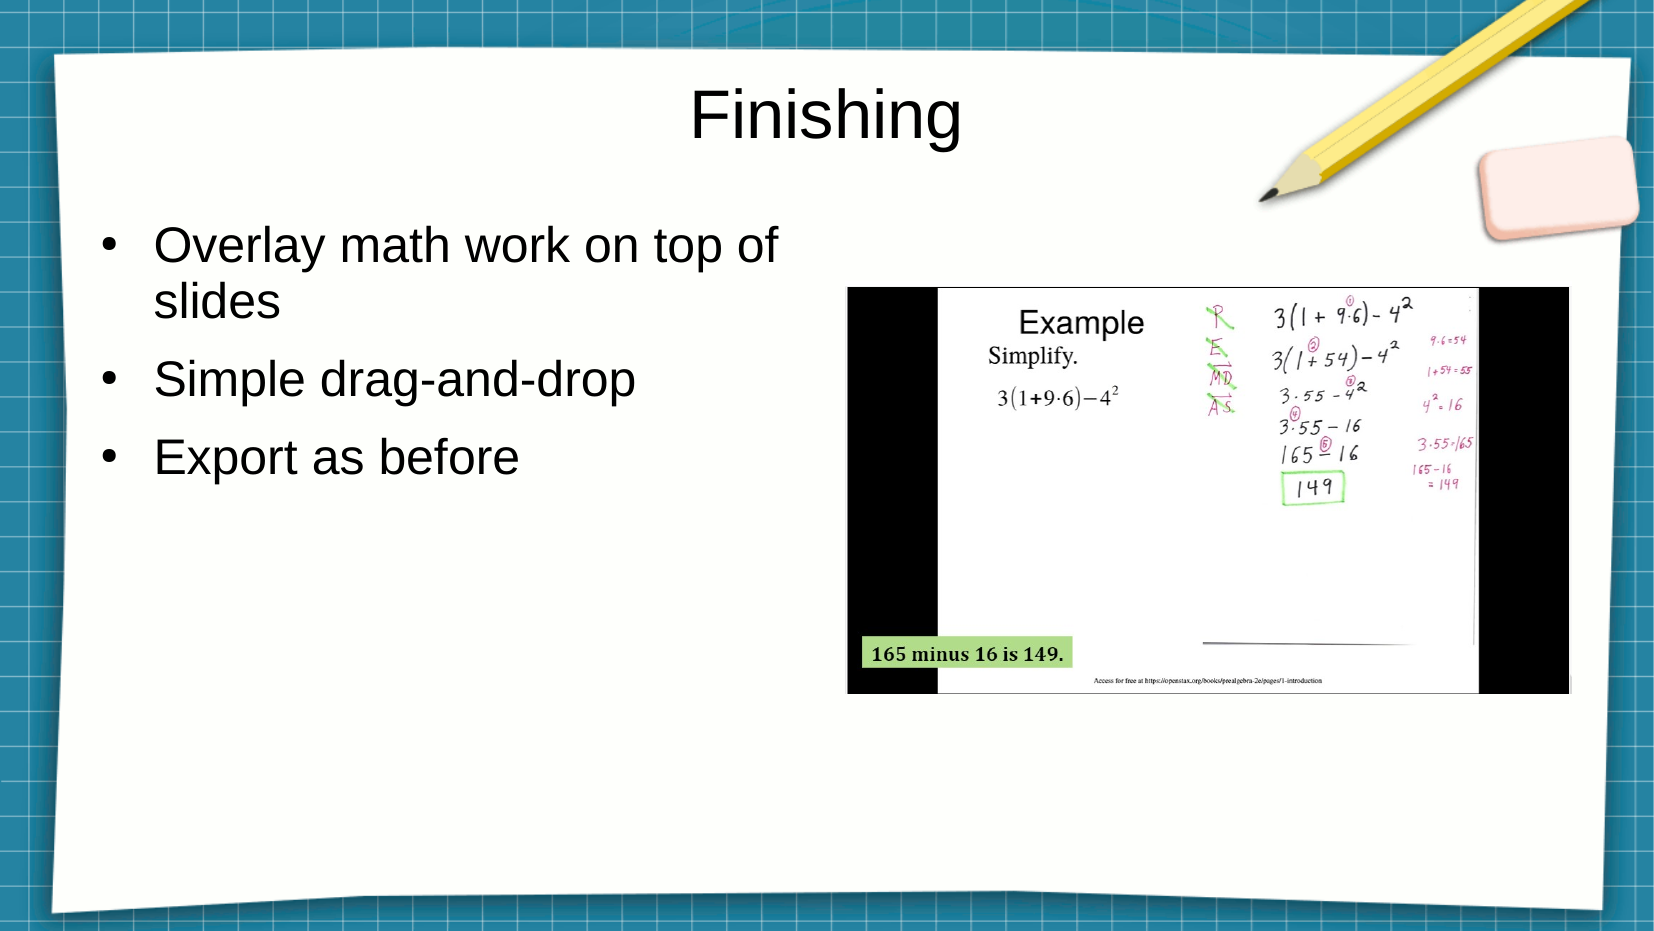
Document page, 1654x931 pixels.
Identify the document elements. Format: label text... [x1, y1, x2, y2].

title Finishing [82, 37, 1571, 193]
list Overlay math work on top of slides Simple drag-and-drop Export as before [82, 217, 809, 758]
picture [0, 0, 1654, 931]
